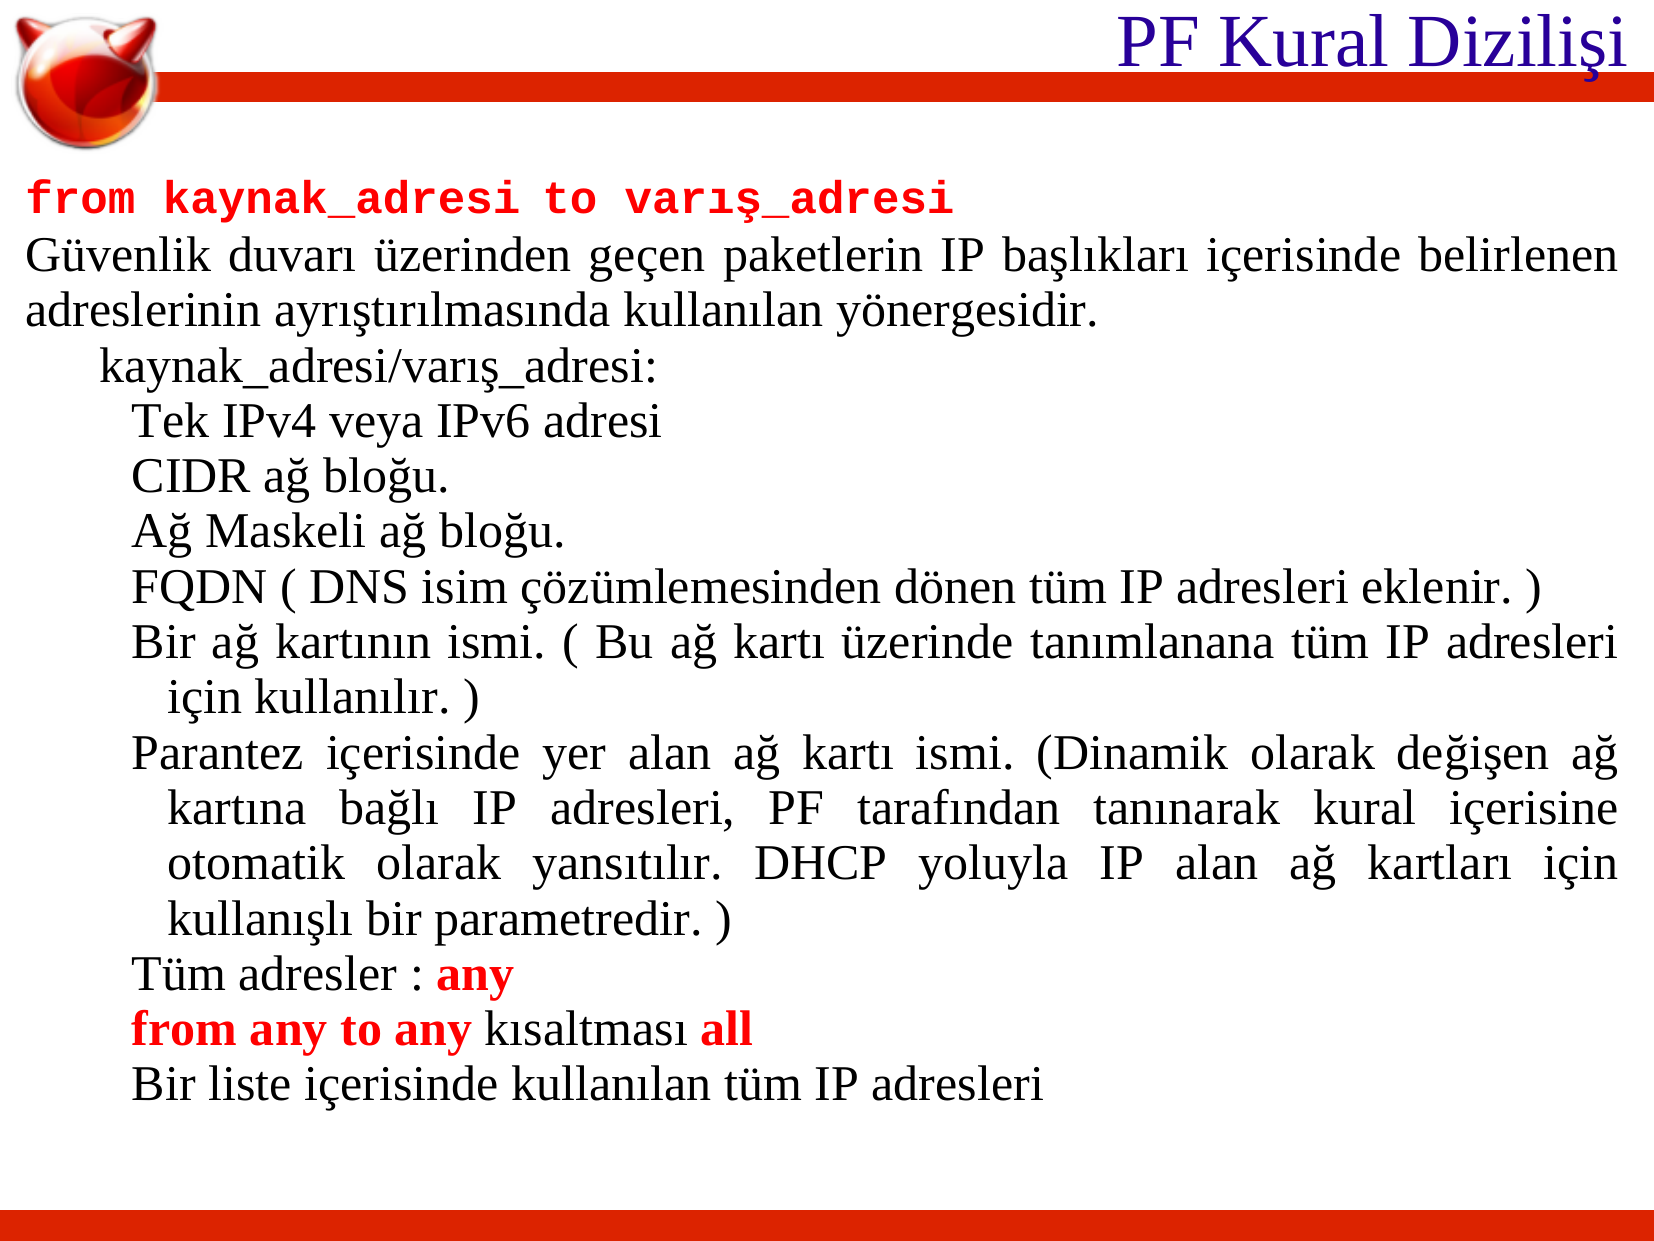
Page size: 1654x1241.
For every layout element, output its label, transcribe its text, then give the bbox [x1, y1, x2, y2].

text_box PF Kural Dizilişi [714, 0, 1648, 84]
text_box [0, 1210, 1654, 1241]
picture [10, 12, 165, 154]
text_box from kaynak_adresi to varış_adresi Güvenlik duvarı üzerinden geçen paketlerin IP başlıkları içerisinde belirlenen adreslerinin ayrıştırılmasında kullanılan yönergesidir. kaynak_adresi/varış_adresi: Tek IPv4 veya IPv6 adresi CIDR ağ bloğu. Ağ Maskeli ağ bloğu. FQDN ( DNS isim çözümlemesinden dönen tüm IP adresleri eklenir. ) Bir ağ kartının ismi. ( Bu ağ kartı üzerinde tanımlanana tüm IP adresleri için kullanılır. ) Parantez içerisinde yer alan ağ kartı ismi. (Dinamik olarak değişen ağ kartına bağlı IP adresleri, PF tarafından tanınarak kural içerisine otomatik olarak yansıtılır. DHCP yoluyla IP alan ağ kartları için kullanışlı bir parametredir. ) Tüm adresler : any from any to any kısaltması all Bir liste içerisinde kullanılan tüm IP adresleri [25, 175, 1621, 1130]
text_box [165, 72, 1654, 102]
